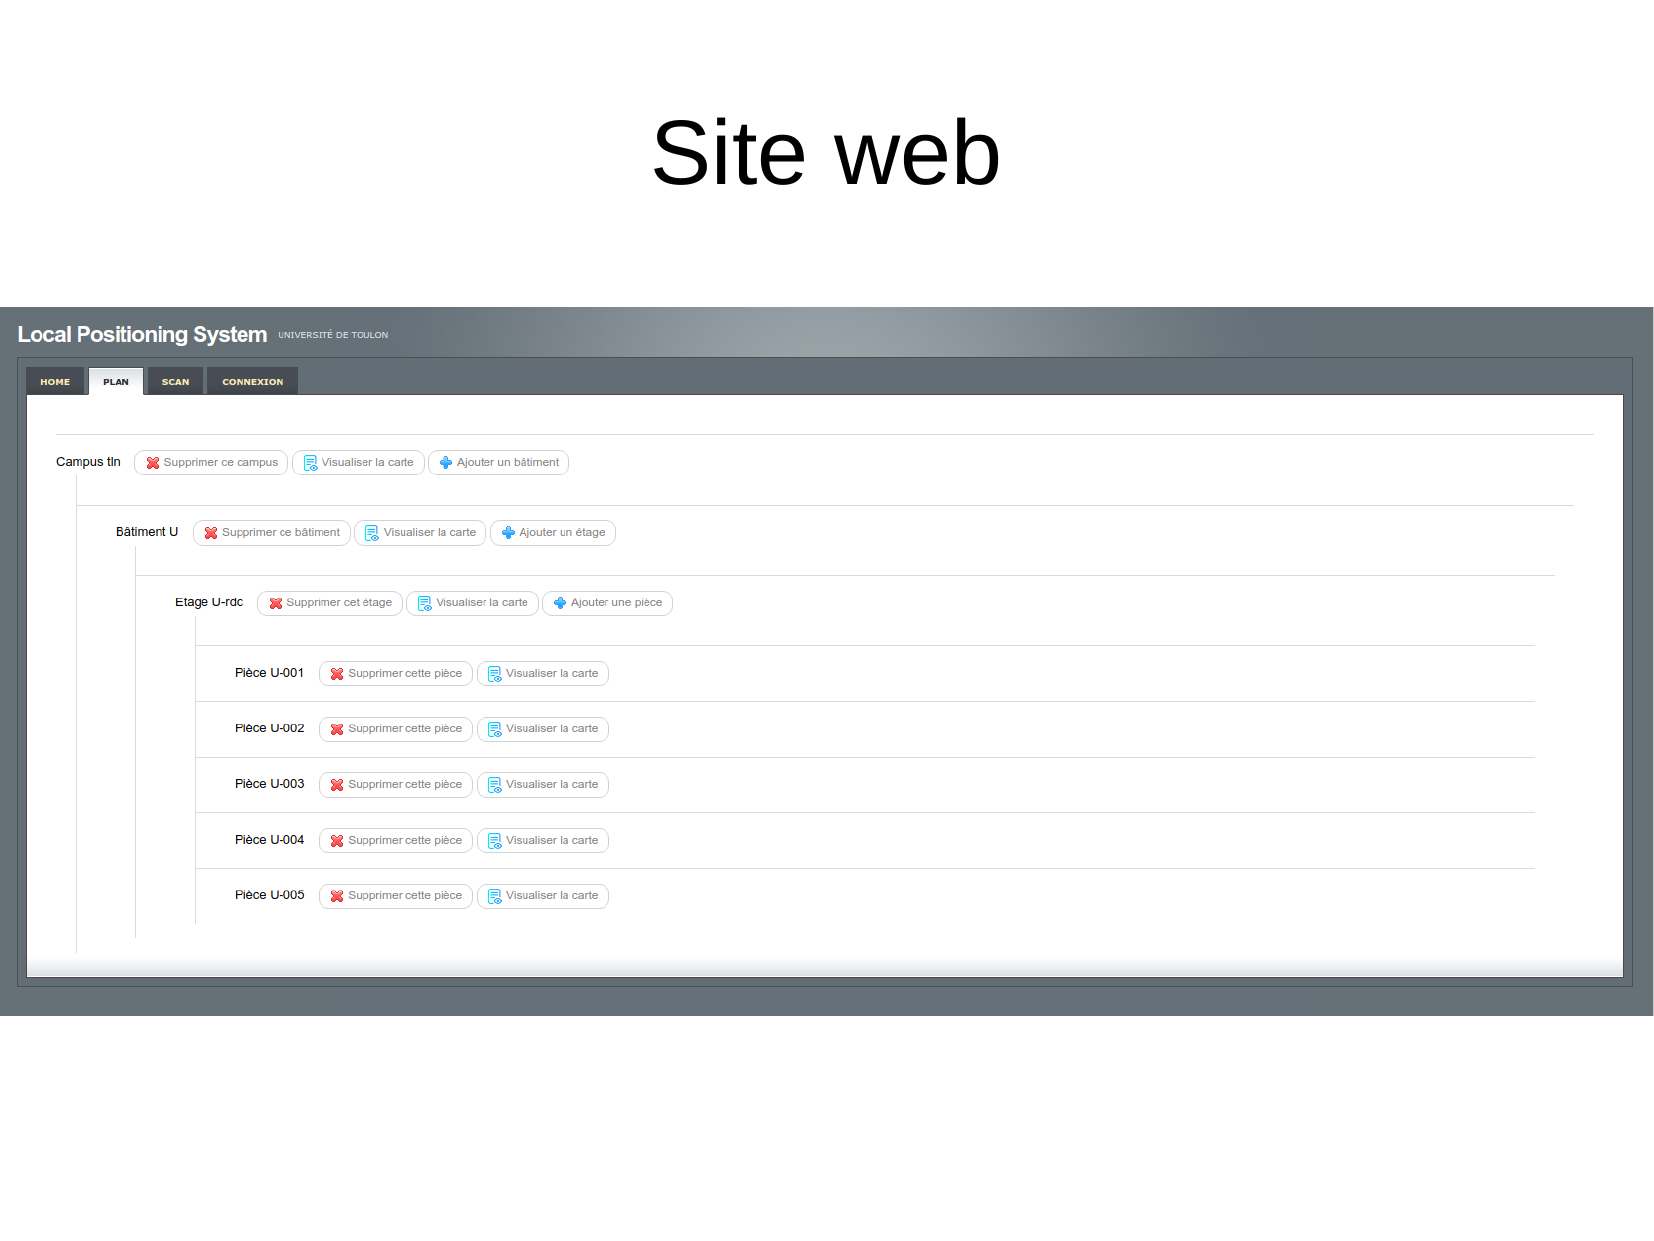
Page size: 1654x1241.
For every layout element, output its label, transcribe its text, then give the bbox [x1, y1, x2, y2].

picture [0, 307, 1654, 1016]
title Site web [82, 49, 1571, 257]
